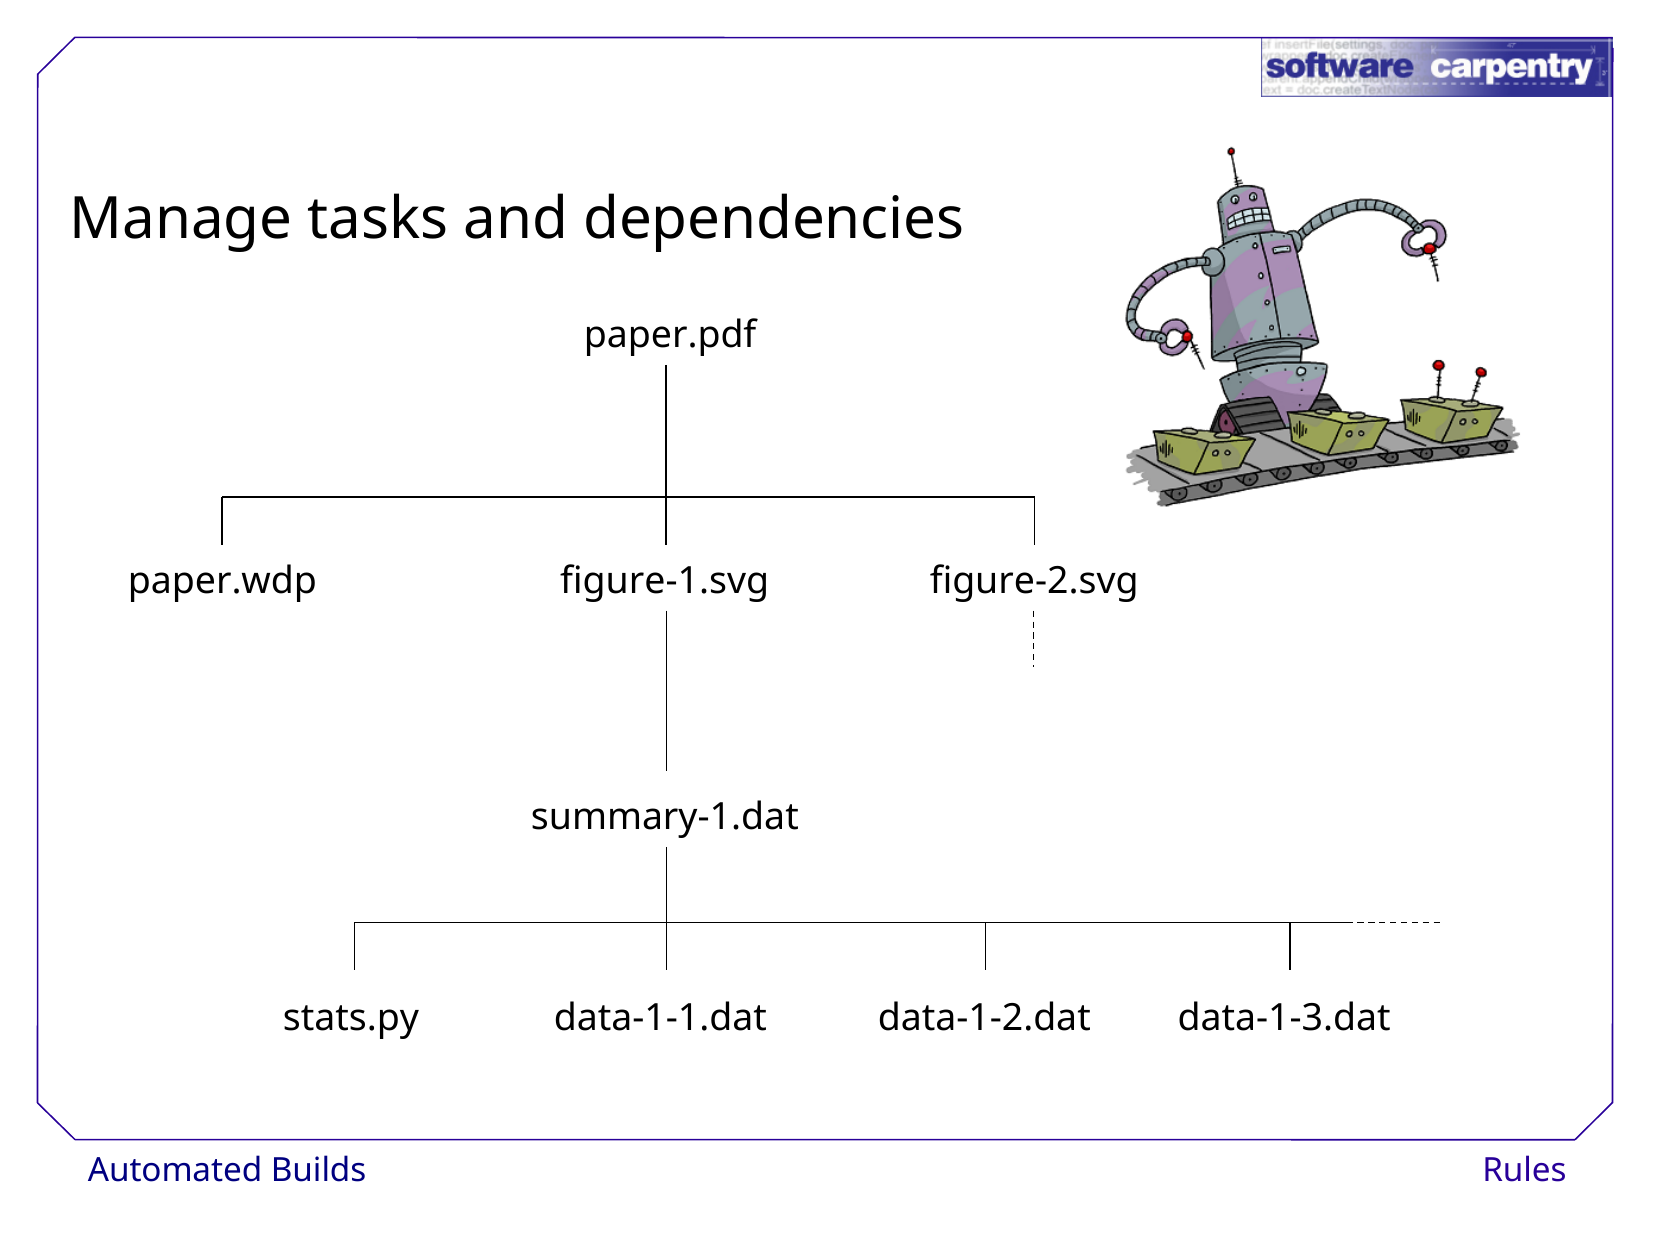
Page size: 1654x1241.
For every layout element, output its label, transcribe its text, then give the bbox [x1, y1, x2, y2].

text_box paper.pdf [494, 279, 847, 363]
text_box summary-1.dat [441, 761, 889, 845]
picture [1110, 128, 1526, 522]
picture [1261, 39, 1613, 97]
text_box paper.wdp [38, 525, 408, 609]
text_box stats.py [193, 962, 510, 1046]
text_box data-1-1.dat [510, 962, 788, 1046]
text_box figure-2.svg [839, 525, 1229, 609]
text_box figure-1.svg [470, 525, 839, 609]
text_box data-1-3.dat [1181, 962, 1481, 1046]
text_box data-1-2.dat [788, 962, 1181, 1046]
text_box Manage tasks and dependencies [54, 138, 1110, 259]
